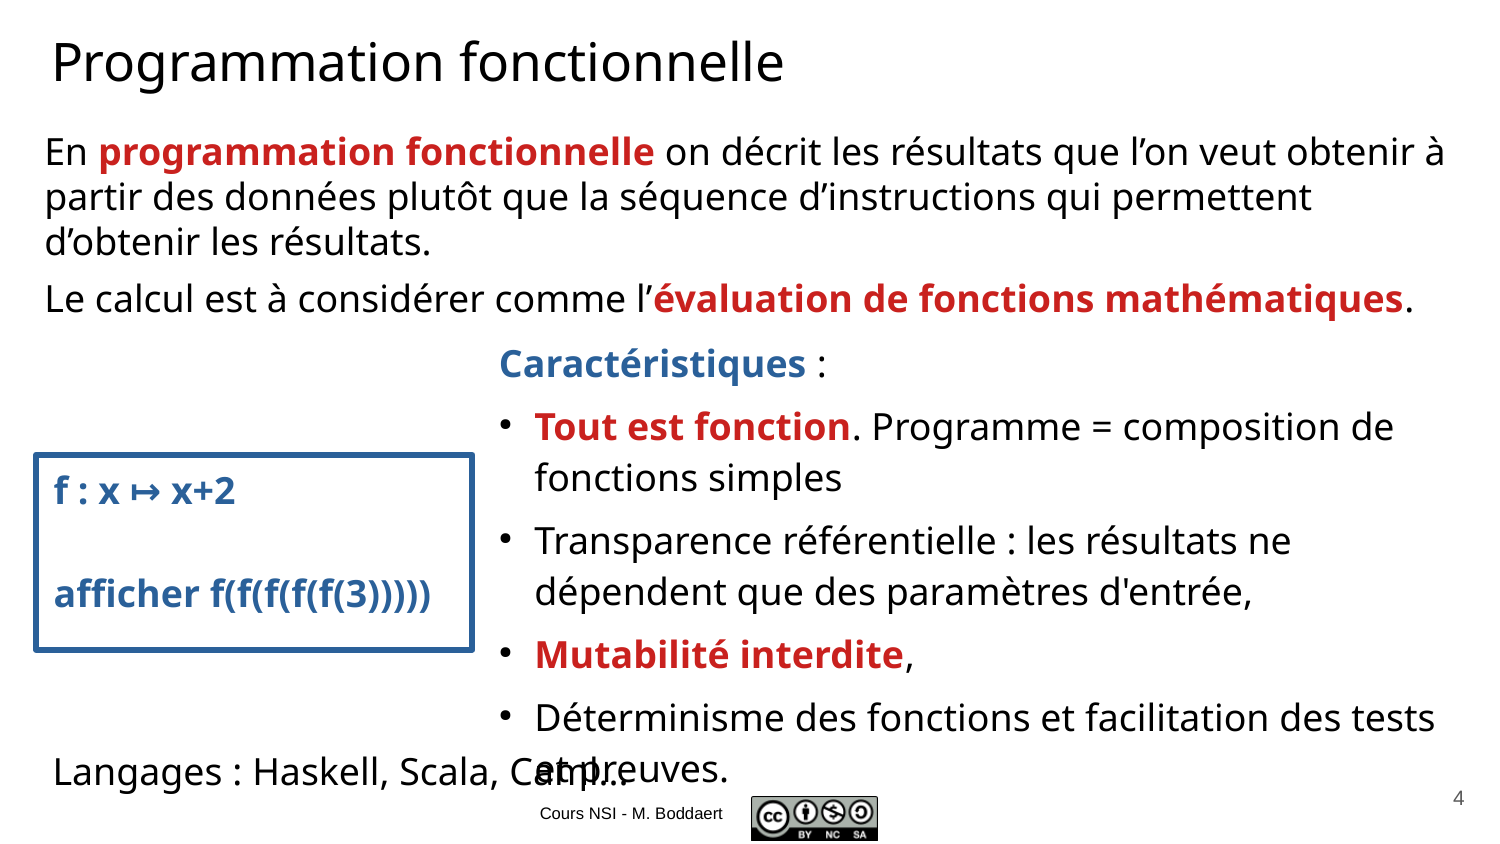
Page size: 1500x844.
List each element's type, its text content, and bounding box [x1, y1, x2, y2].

picture [751, 796, 878, 841]
text_box Caractéristiques : Tout est fonction. Programme = composition de fonctions simples Transparence référentielle : les résultats ne dépendent que des paramètres d'entrée, Mutabilité interdite, Déterminisme des fonctions et facilitation des tests et preuves. [484, 330, 1489, 741]
text_box f : x ↦ x+2 afficher f(f(f(f(f(3))))) [36, 454, 473, 650]
text_box En programmation fonctionnelle on décrit les résultats que l’on veut obtenir à partir des données plutôt que la séquence d’instructions qui permettent d’obtenir les résultats. Le calcul est à considérer comme l’évaluation de fonctions mathématiques. [29, 120, 1477, 384]
title Programmation fonctionnelle [51, 13, 1449, 108]
text_box Langages : Haskell, Scala, Caml... [37, 737, 640, 797]
slide_number <numéro> [1389, 764, 1480, 830]
